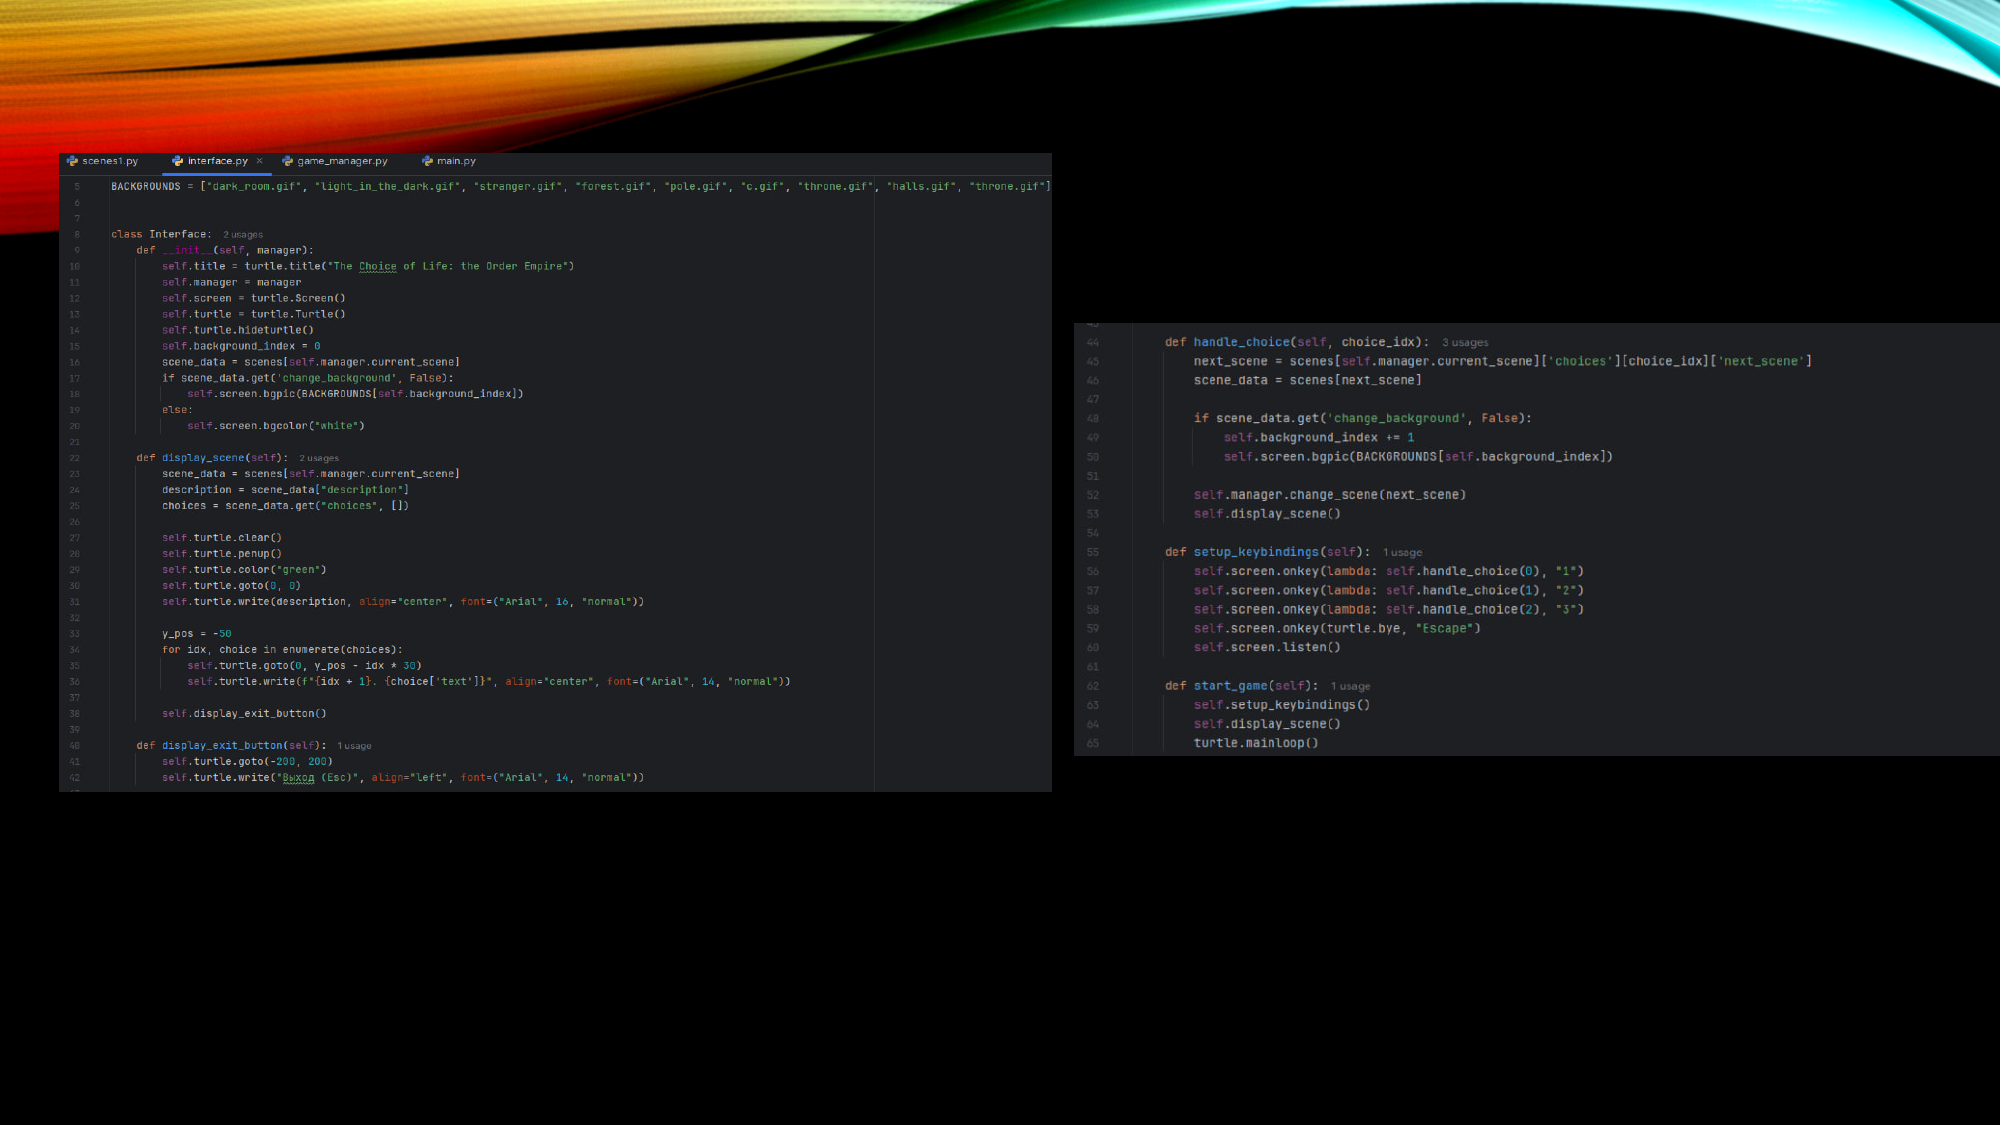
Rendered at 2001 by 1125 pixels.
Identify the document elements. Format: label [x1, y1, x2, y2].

picture [0, 0, 2000, 792]
picture [1074, 323, 2000, 756]
